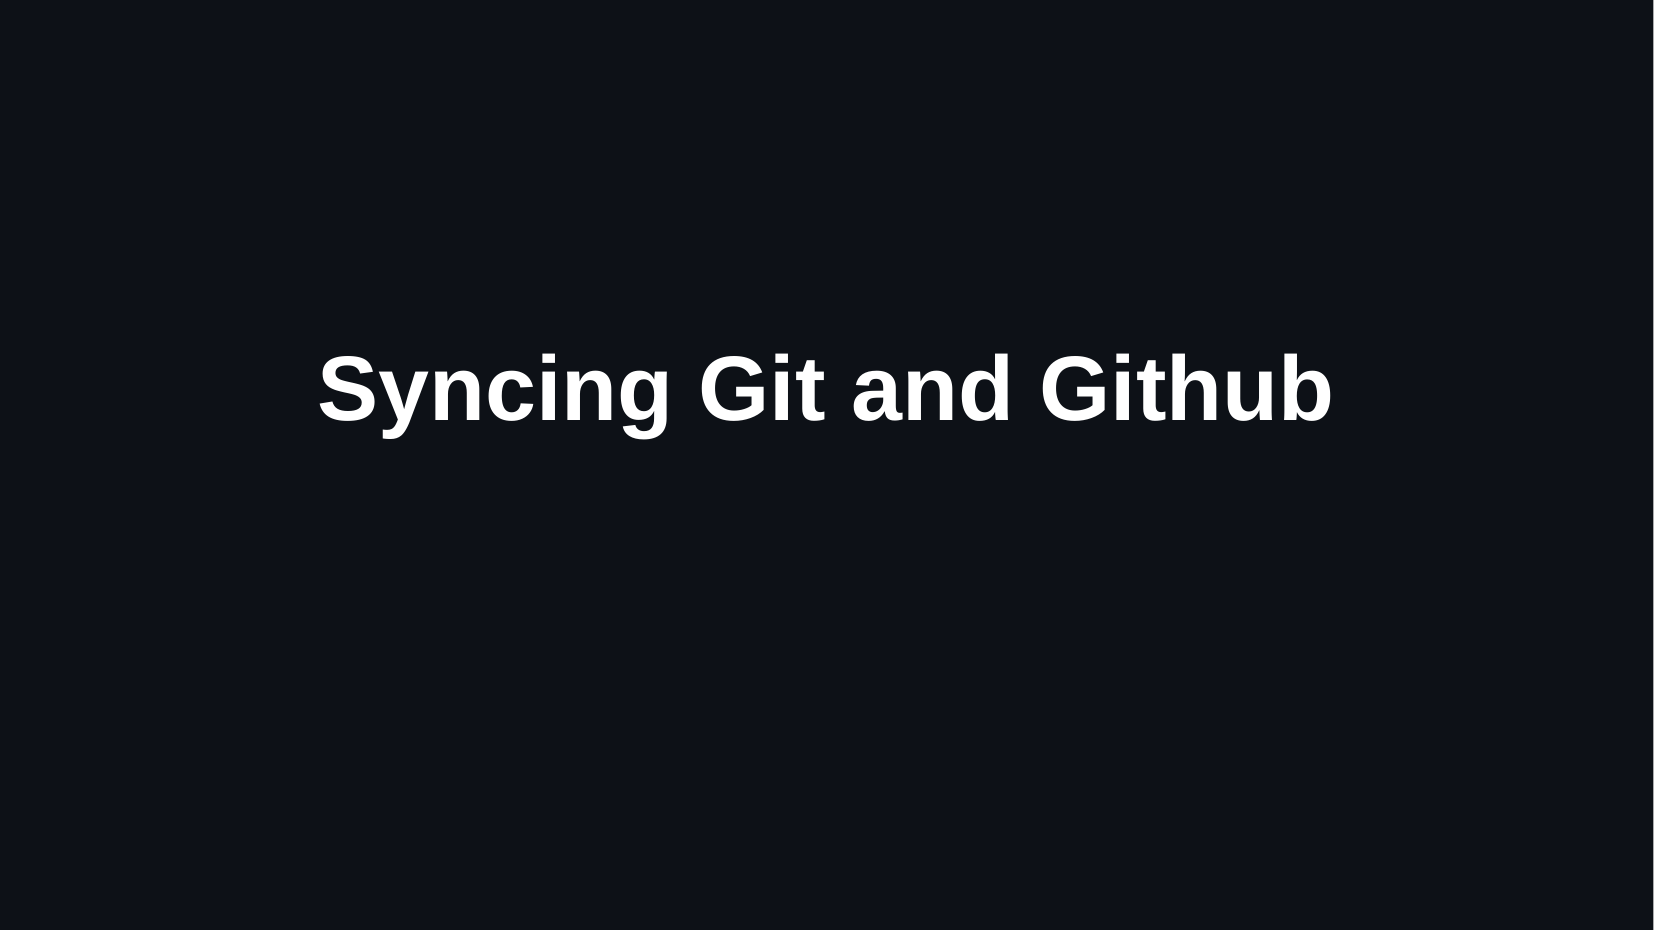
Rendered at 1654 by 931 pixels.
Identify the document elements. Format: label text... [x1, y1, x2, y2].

subtitle Syncing Git and Github [82, 234, 1571, 618]
